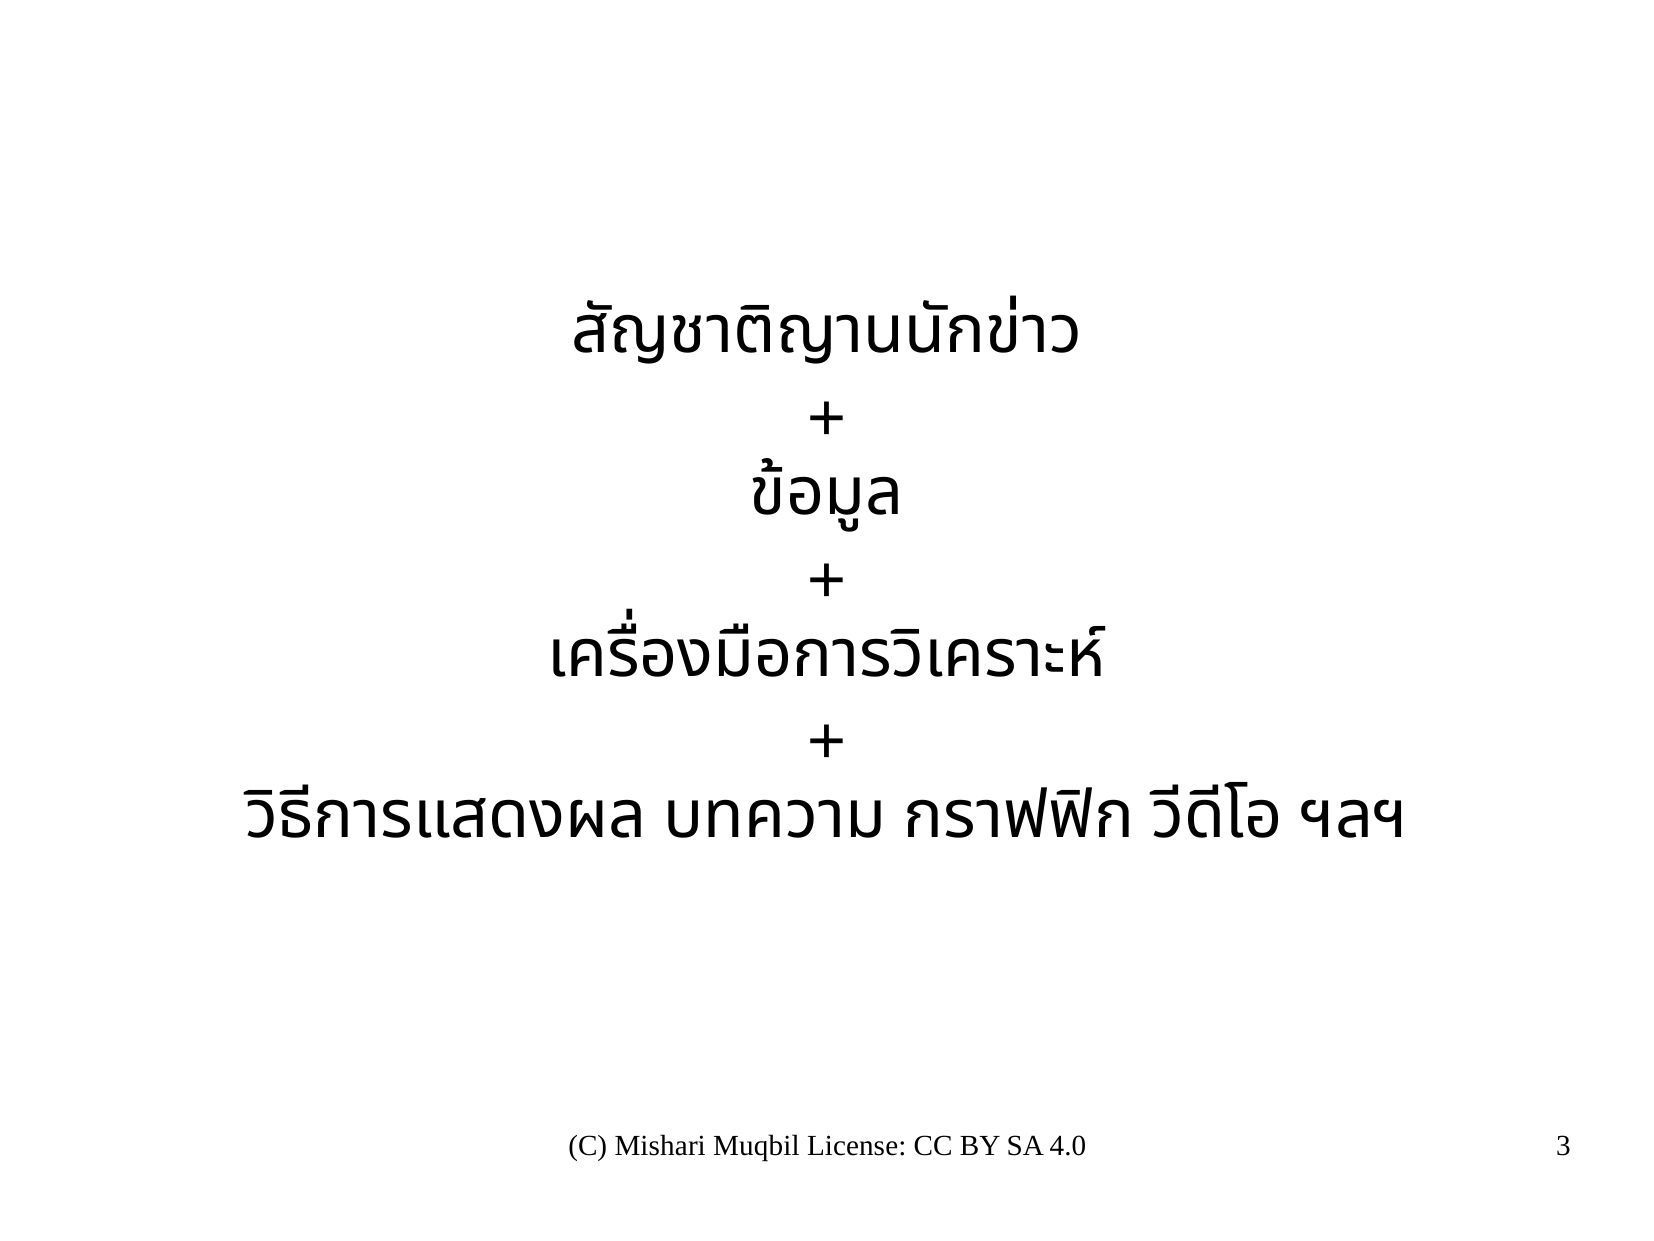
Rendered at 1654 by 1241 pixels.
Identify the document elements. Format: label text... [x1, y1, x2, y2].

subtitle สัญชาติญานนักข่าว + ข้อมูล + เครื่องมือการวิเคราะห์ + วิธีการแสดงผล บทความ กราฟฟิก วีดีโอ ฯลฯ [82, 49, 1571, 1109]
